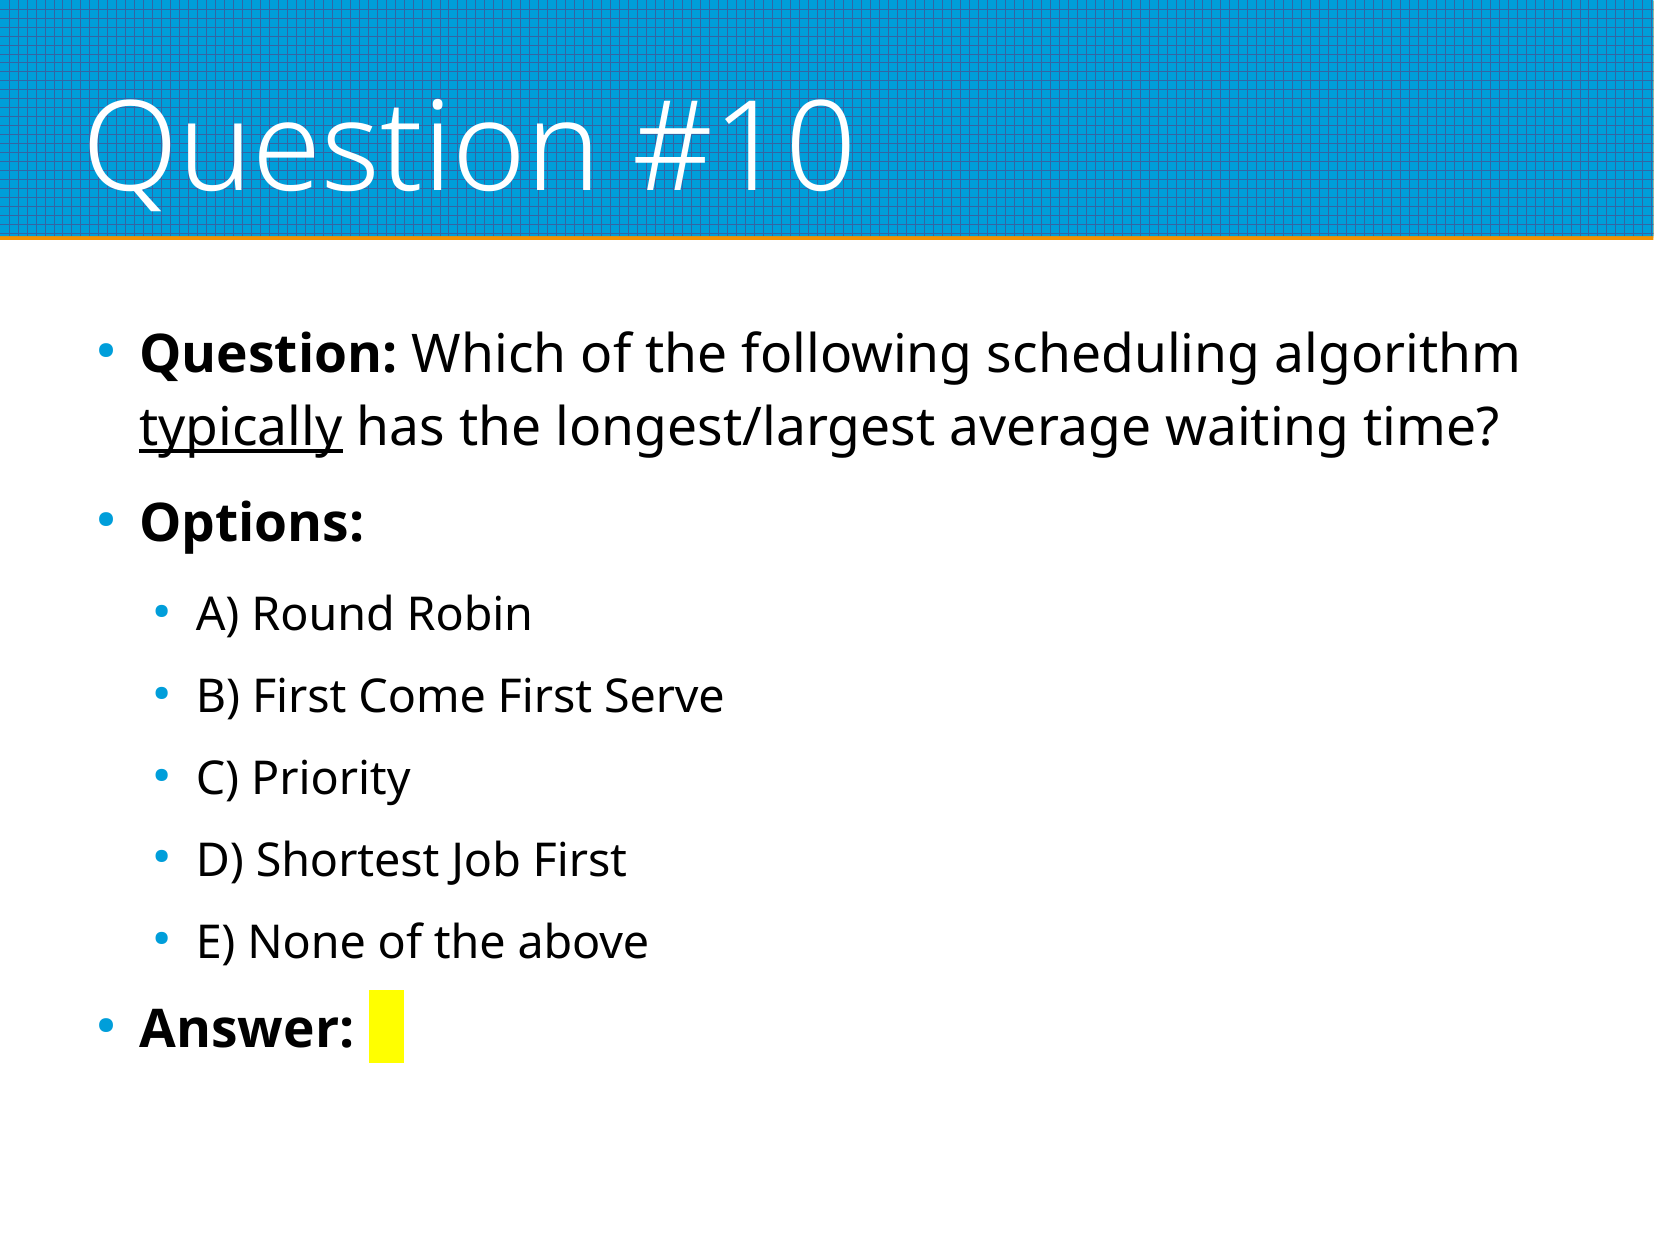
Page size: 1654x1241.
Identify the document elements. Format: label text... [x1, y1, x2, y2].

title Question #10 [82, 19, 1571, 227]
list Question: Which of the following scheduling algorithm typically has the longest/largest average waiting time? Options: A) Round Robin B) First Come First Serve C) Priority D) Shortest Job First E) None of the above Answer: B [82, 314, 1563, 1081]
